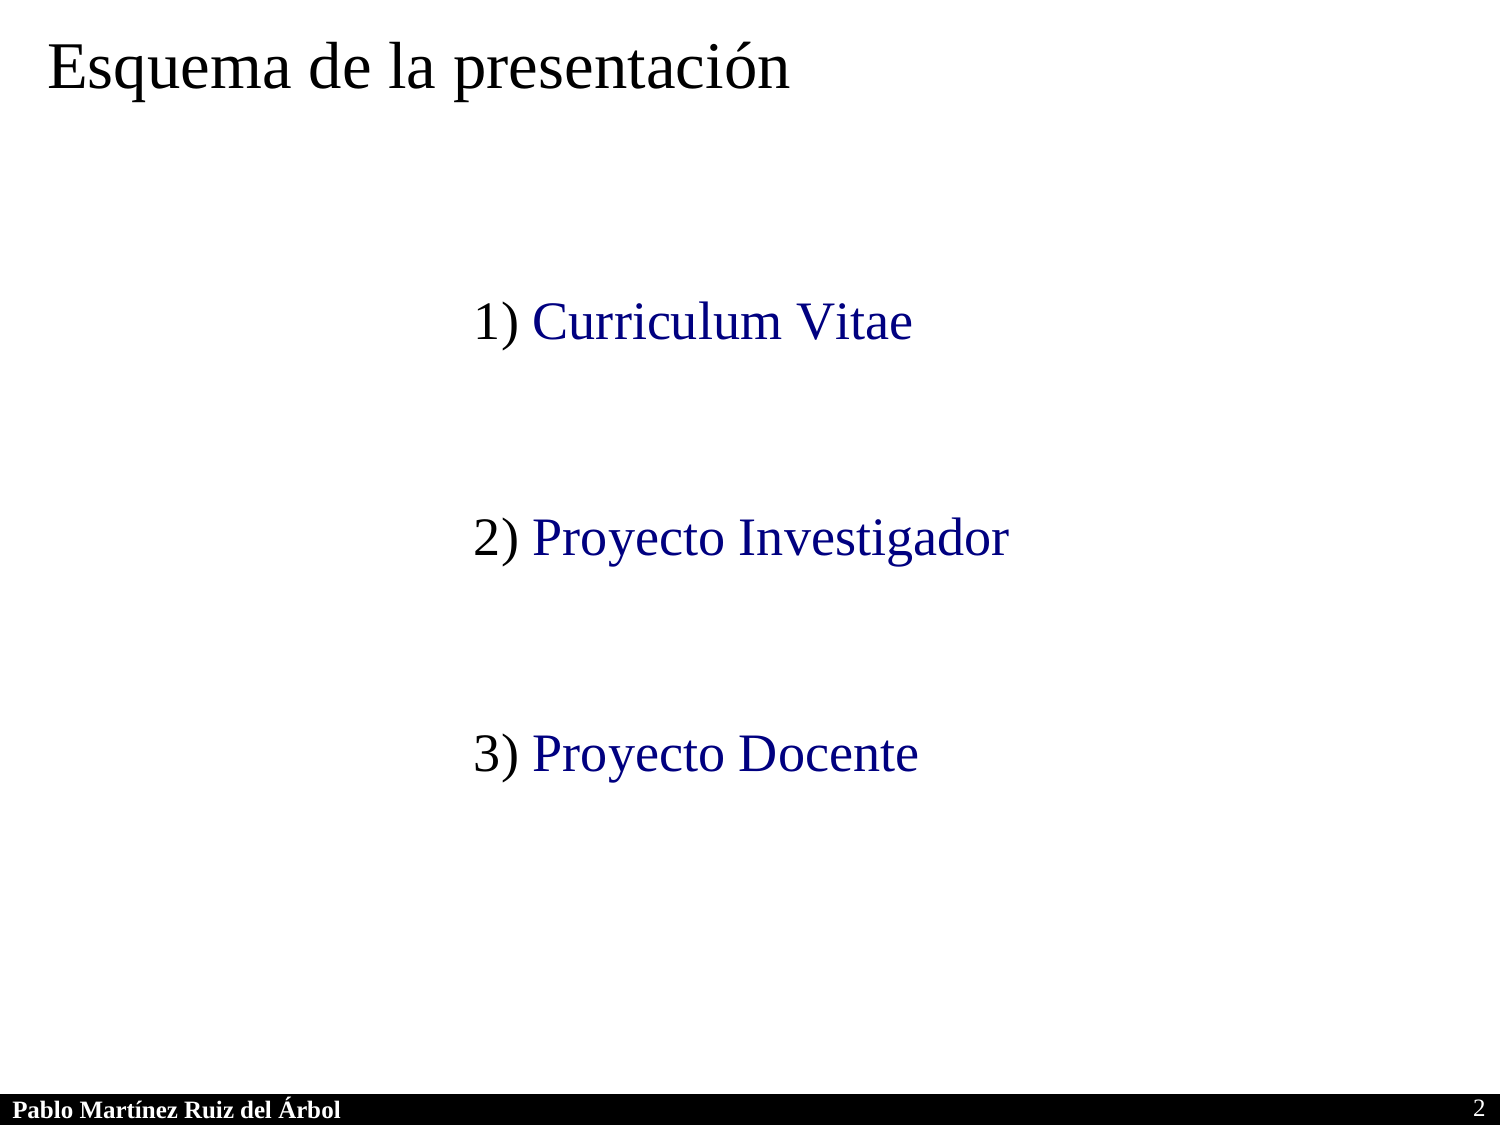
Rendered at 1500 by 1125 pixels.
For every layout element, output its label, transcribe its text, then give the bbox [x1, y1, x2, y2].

text_box Curriculum Vitae Proyecto Investigador Proyecto Docente [454, 241, 1065, 969]
text_box Esquema de la presentación [26, 12, 813, 121]
